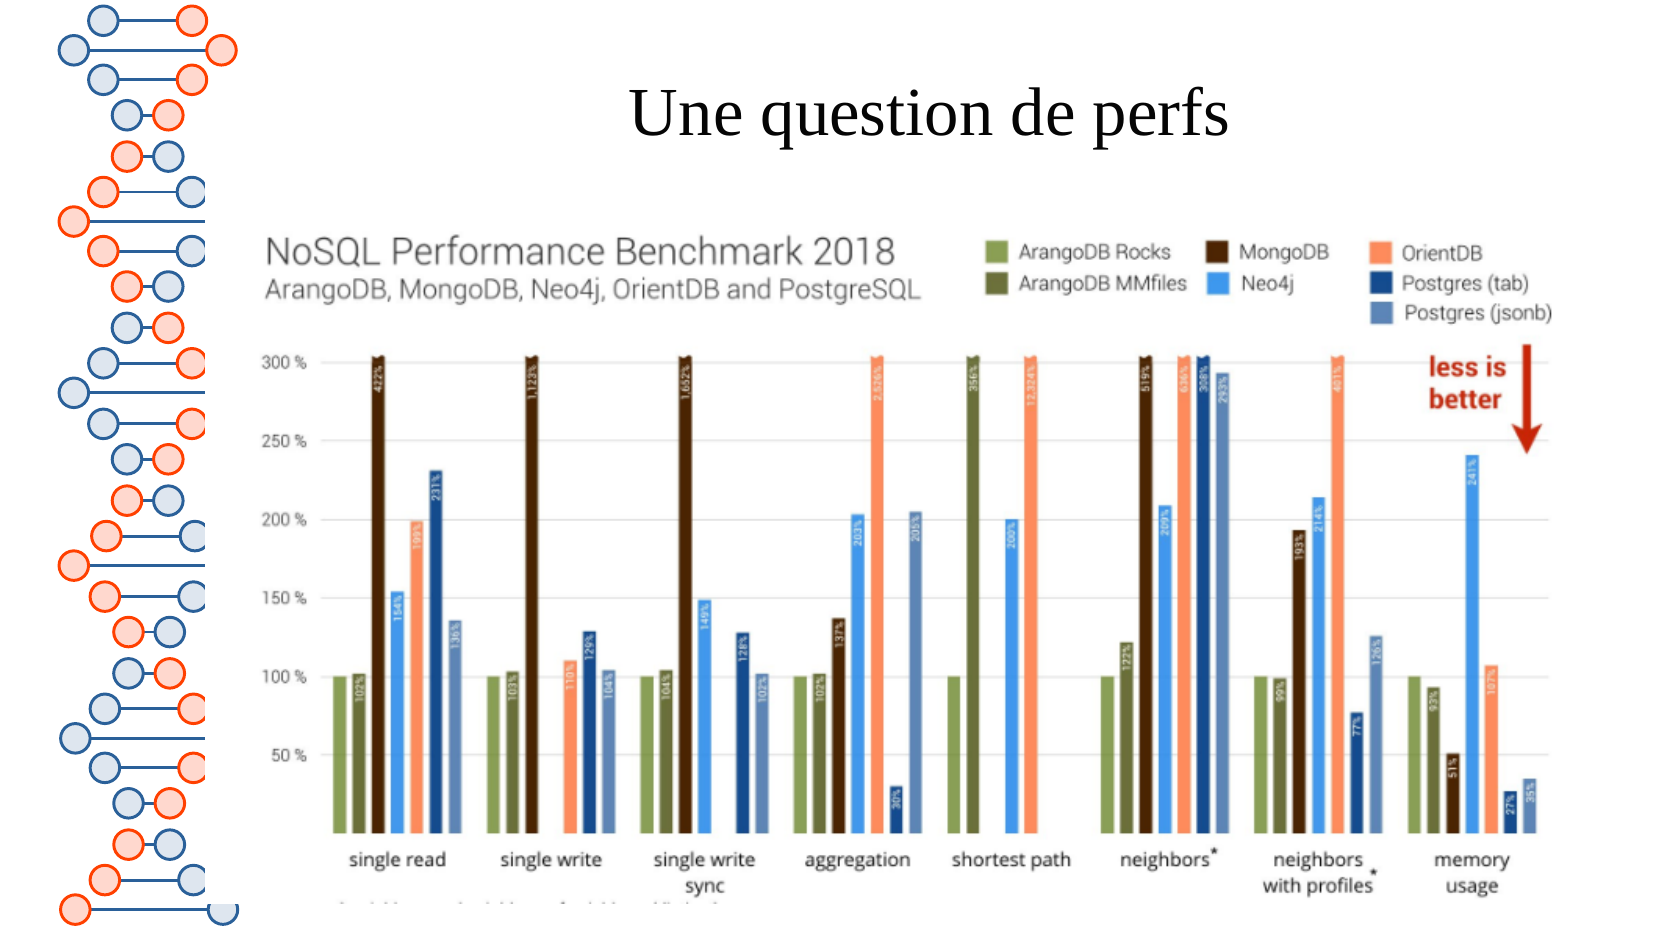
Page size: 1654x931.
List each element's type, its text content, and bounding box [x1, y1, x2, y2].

picture [205, 177, 1625, 904]
title Une question de perfs [265, 35, 1595, 177]
